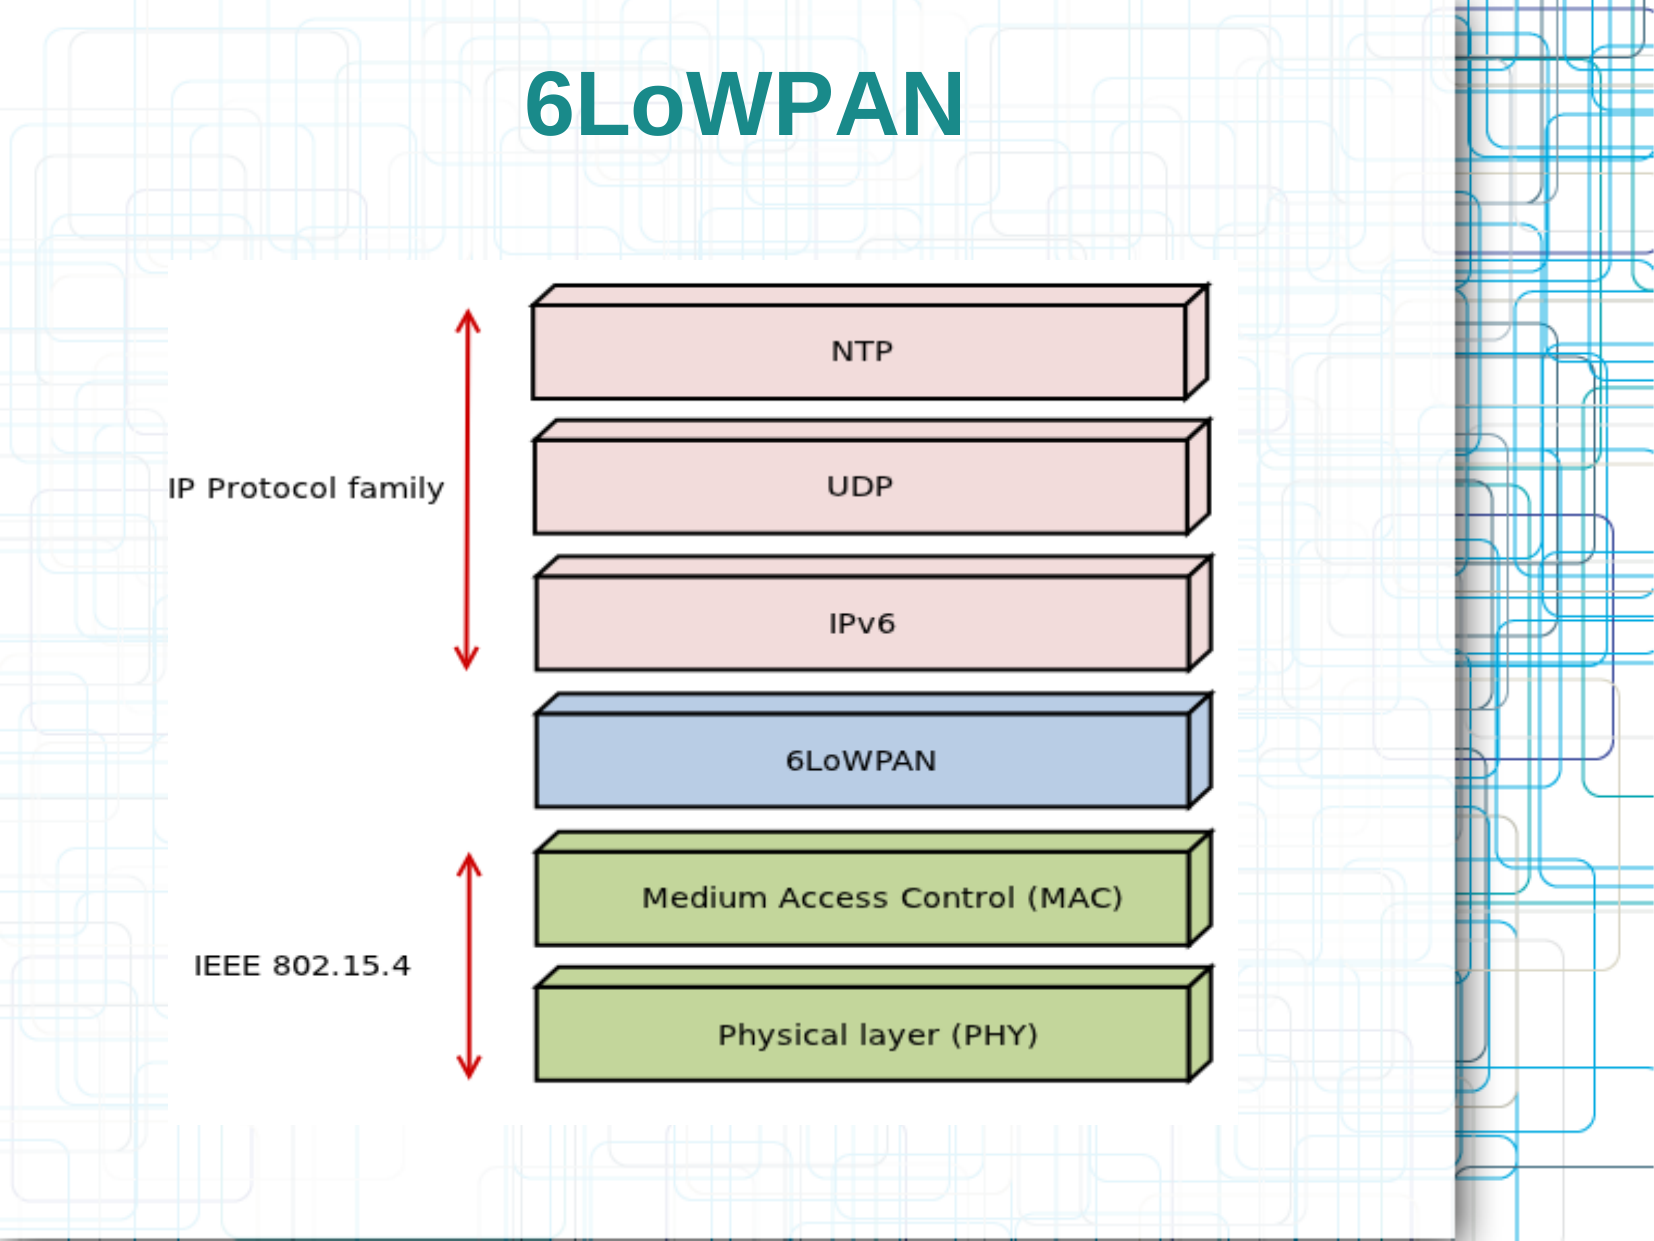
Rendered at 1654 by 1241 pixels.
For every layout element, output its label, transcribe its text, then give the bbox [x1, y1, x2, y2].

picture [0, 0, 1654, 1241]
title 6LoWPAN [66, 0, 1426, 208]
